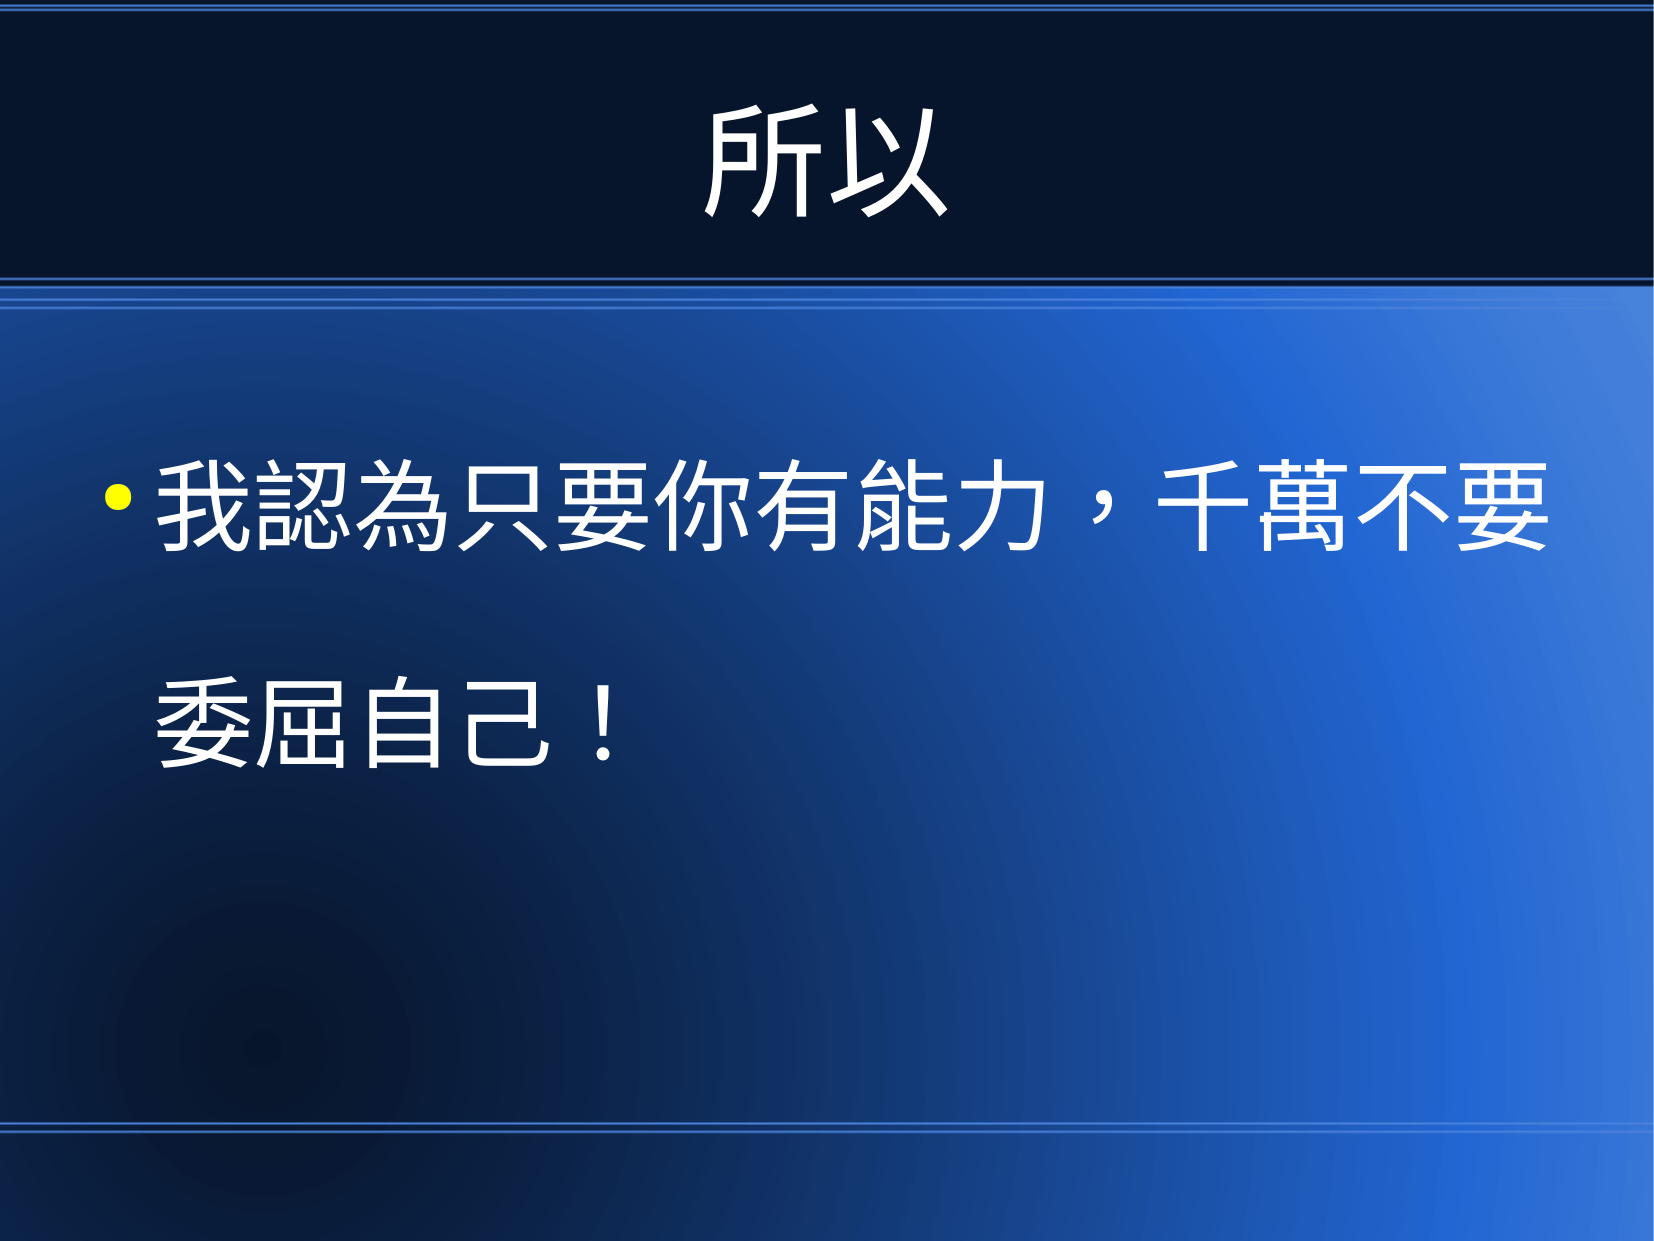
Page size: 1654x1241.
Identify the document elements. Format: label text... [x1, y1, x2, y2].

picture [0, 0, 1654, 1241]
list 我認為只要你有能力，千萬不要委屈自己！ [82, 355, 1571, 1241]
title 所以 [82, 49, 1571, 257]
